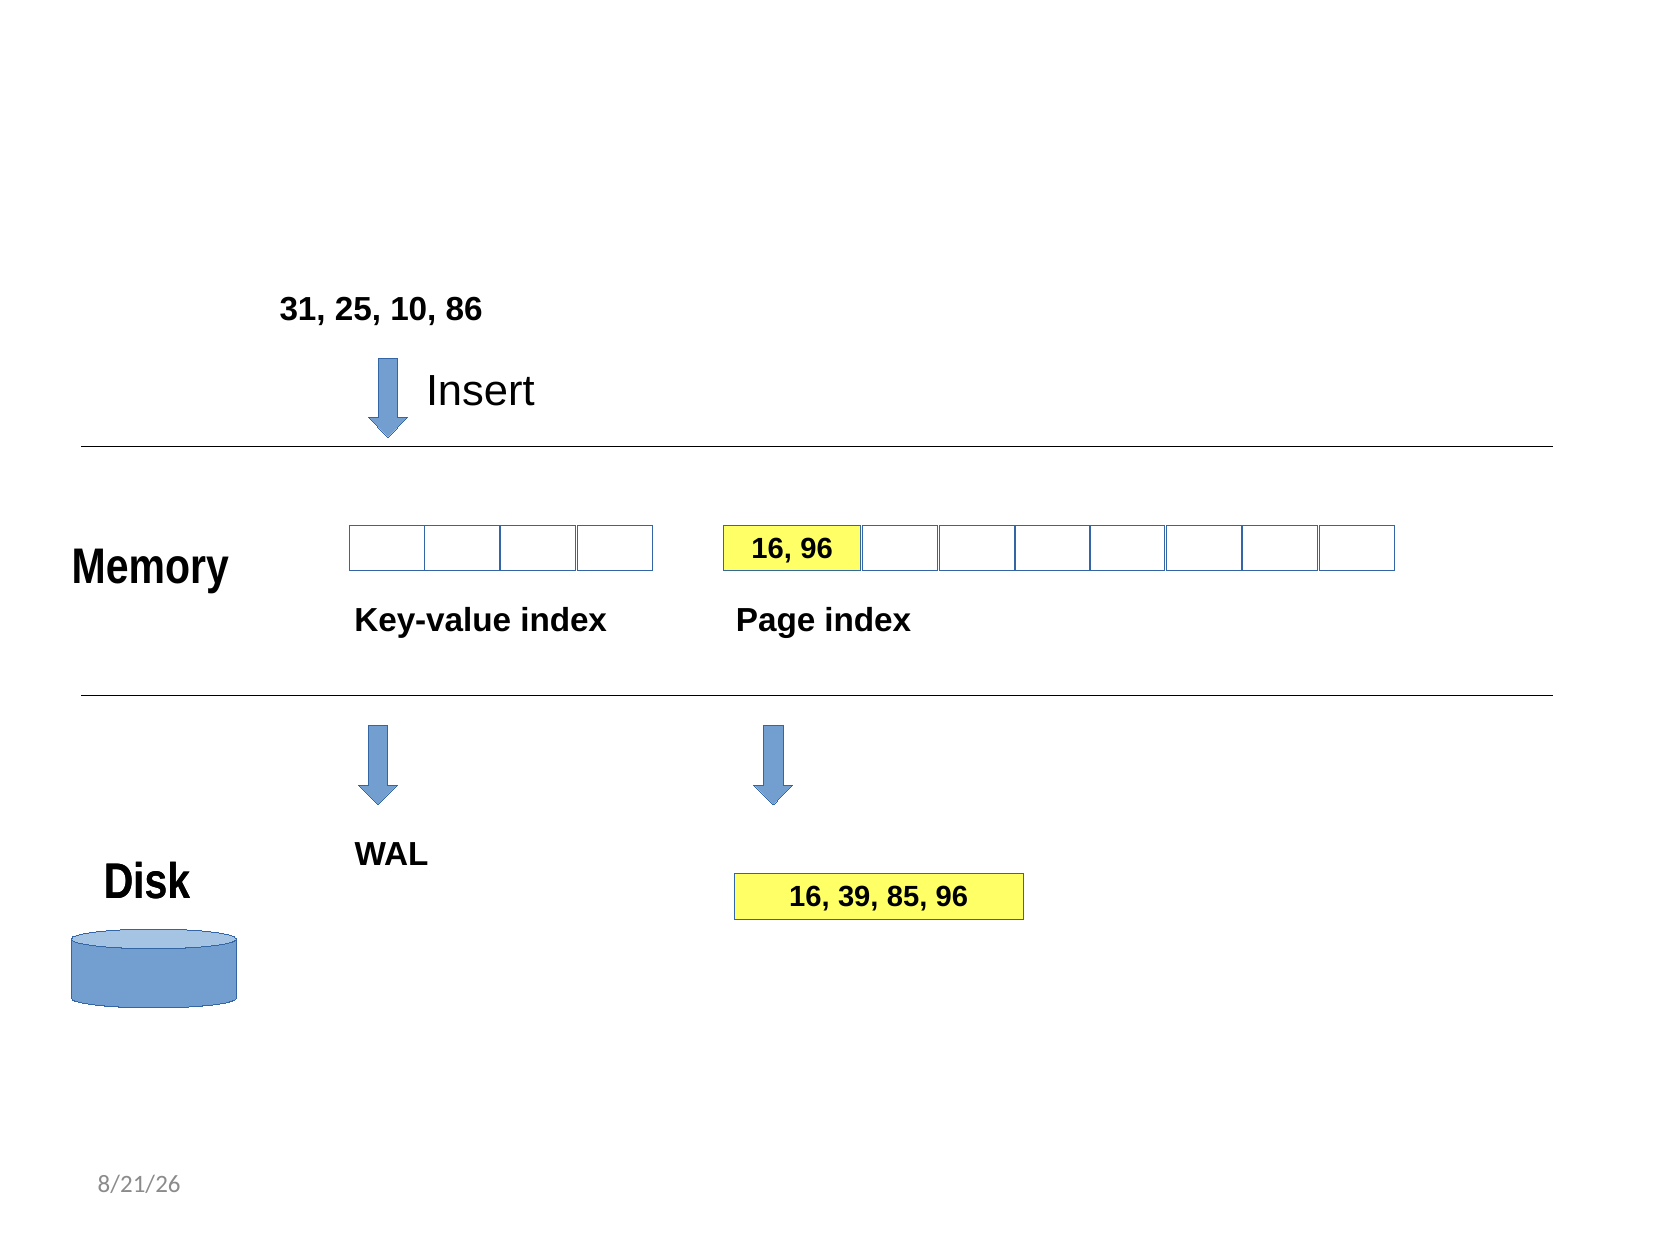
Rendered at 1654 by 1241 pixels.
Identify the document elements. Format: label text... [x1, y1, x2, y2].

text_box Insert [411, 358, 564, 444]
text_box [358, 725, 398, 805]
text_box [368, 358, 408, 438]
text_box Key-value index [339, 593, 664, 664]
text_box Page index [721, 593, 1045, 664]
text_box 16, 96 [723, 525, 861, 571]
text_box 16, 39, 85, 96 [734, 873, 1024, 920]
text_box Disk [89, 844, 269, 941]
text_box [753, 725, 793, 805]
text_box WAL [339, 828, 503, 898]
text_box [71, 940, 237, 1008]
text_box Memory [56, 529, 323, 627]
text_box 7 [71, 932, 235, 949]
text_box 31, 25, 10, 86 [264, 283, 522, 354]
